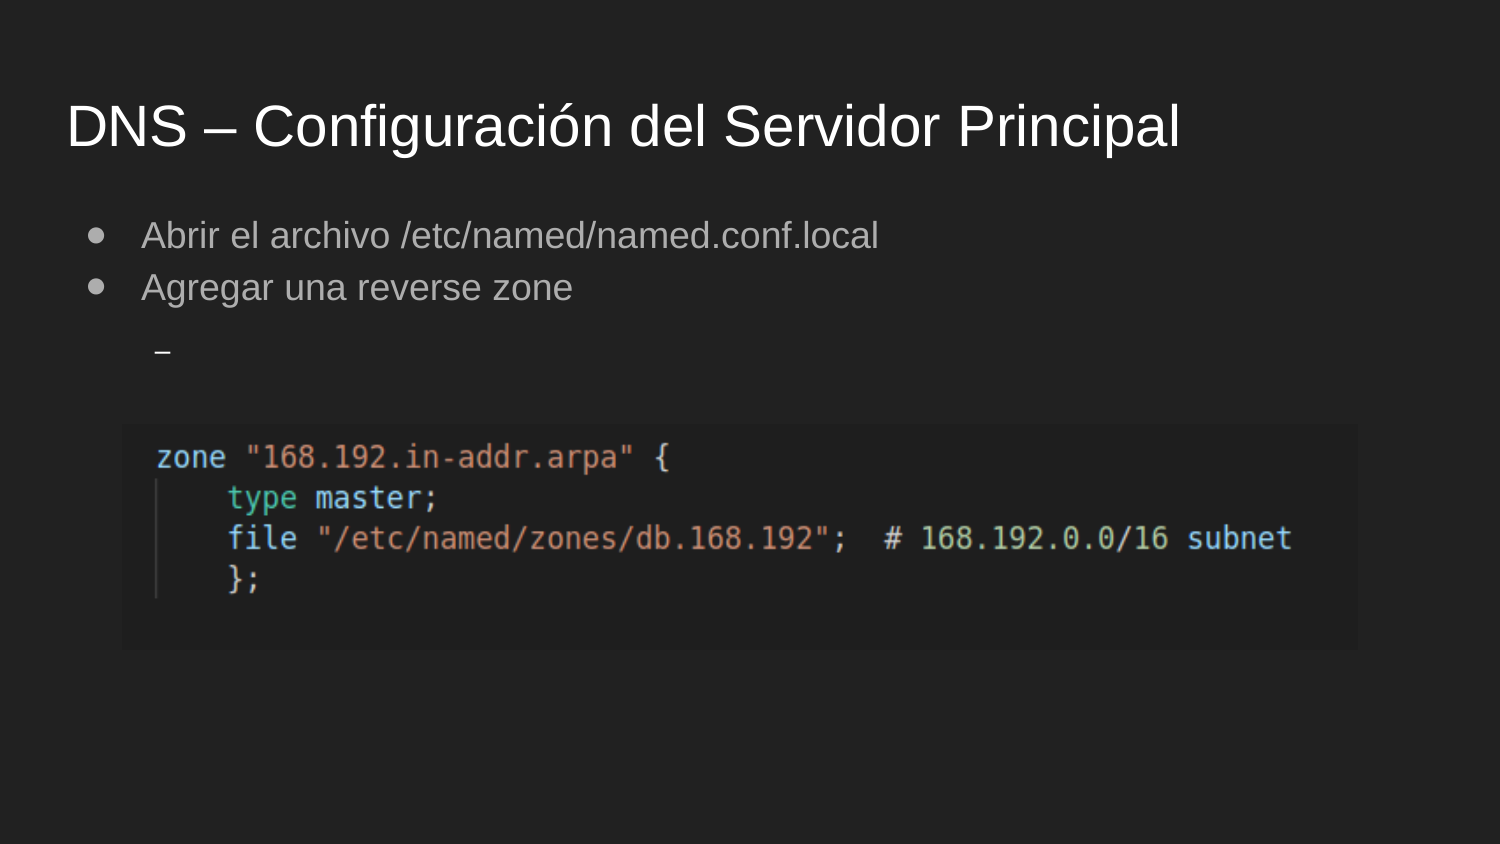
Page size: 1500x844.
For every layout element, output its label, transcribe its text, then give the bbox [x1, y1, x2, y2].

picture [122, 424, 1358, 650]
list Abrir el archivo /etc/named/named.conf.local Agregar una reverse zone [51, 189, 1261, 750]
title DNS – Configuración del Servidor Principal [51, 72, 1449, 167]
